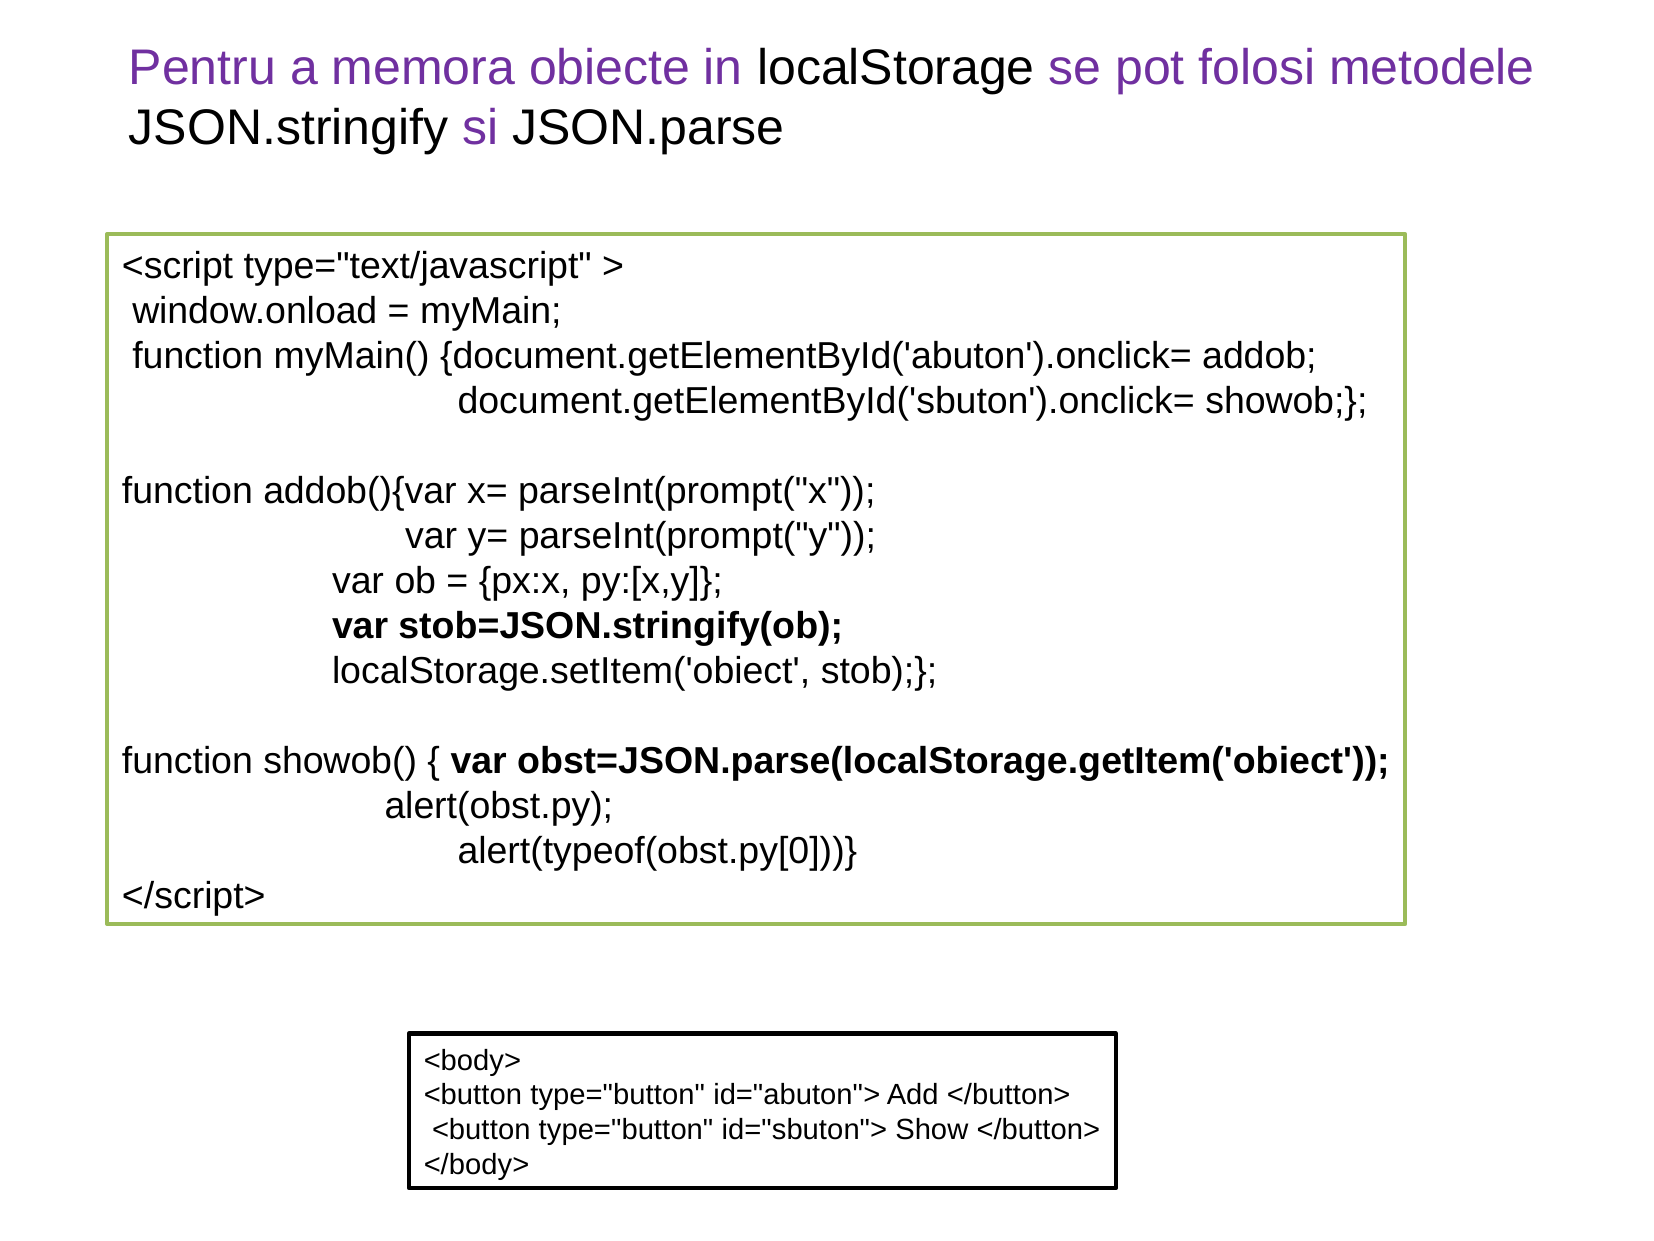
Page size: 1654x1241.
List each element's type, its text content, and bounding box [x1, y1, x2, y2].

text_box <script type="text/javascript" > window.onload = myMain; function myMain() {document.getElementById('abuton').onclick= addob; document.getElementById('sbuton').onclick= showob;}; function addob(){var x= parseInt(prompt("x")); var y= parseInt(prompt("y")); var ob = {px:x, py:[x,y]}; var stob=JSON.stringify(ob); localStorage.setItem('obiect', stob);}; function showob() { var obst=JSON.parse(localStorage.getItem('obiect')); alert(obst.py); alert(typeof(obst.py[0]))} </script> [107, 234, 1406, 924]
text_box <body> <button type="button" id="abuton"> Add </button> <button type="button" id="sbuton"> Show </button> </body> [408, 1033, 1116, 1189]
text_box Pentru a memora obiecte in localStorage se pot folosi metodele JSON.stringify si JSON.parse [114, 27, 1550, 163]
